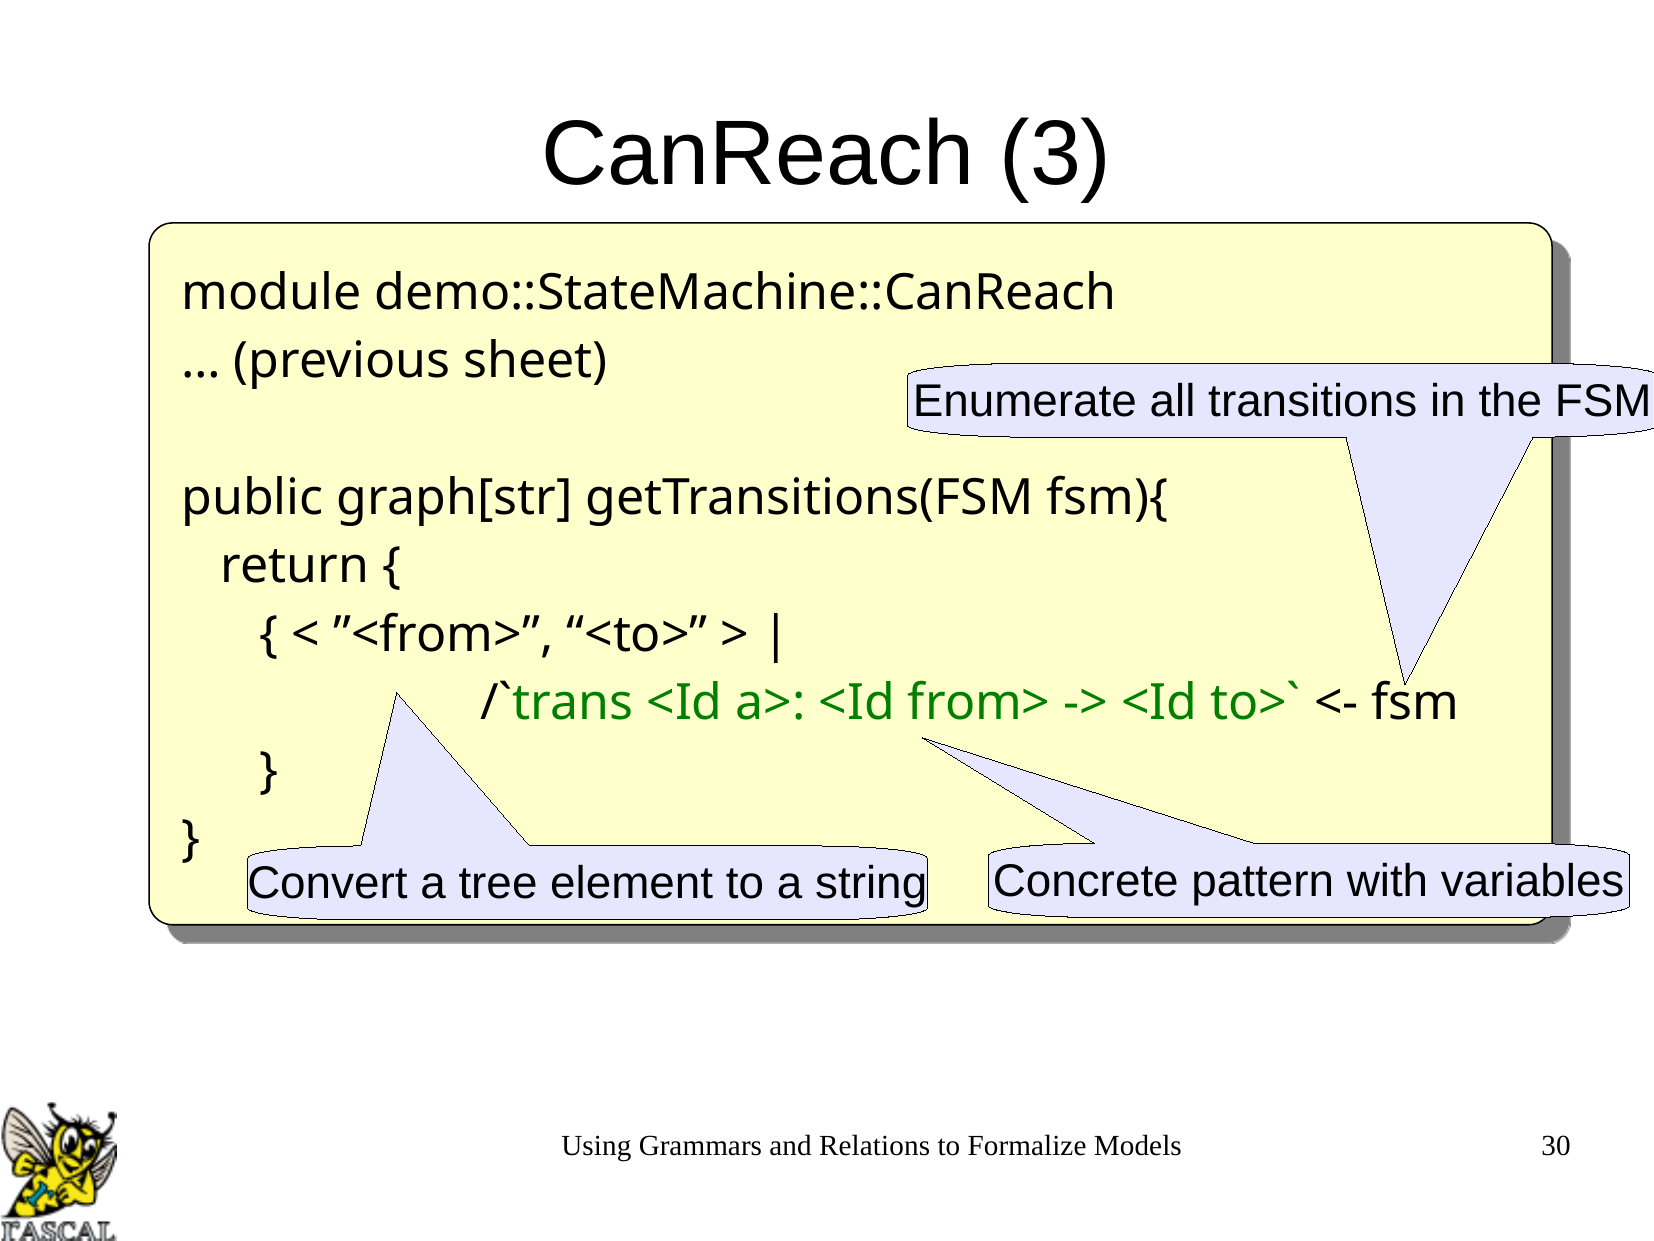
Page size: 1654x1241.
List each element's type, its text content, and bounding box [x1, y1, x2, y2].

text_box Enumerate all transitions in the FSM [907, 363, 1654, 685]
text_box [149, 222, 1553, 924]
text_box module demo::StateMachine::CanReach … (previous sheet) public graph[str] getTransitions(FSM fsm){ return { { < ”<from>”, “<to>” > | /`trans <Id a>: <Id from> -> <Id to>` <- fsm } } [166, 248, 1654, 1104]
picture [0, 1102, 117, 1241]
text_box Concrete pattern with variables [922, 737, 1630, 918]
title CanReach (3) [82, 56, 1571, 250]
text_box Convert a tree element to a string [247, 692, 928, 920]
